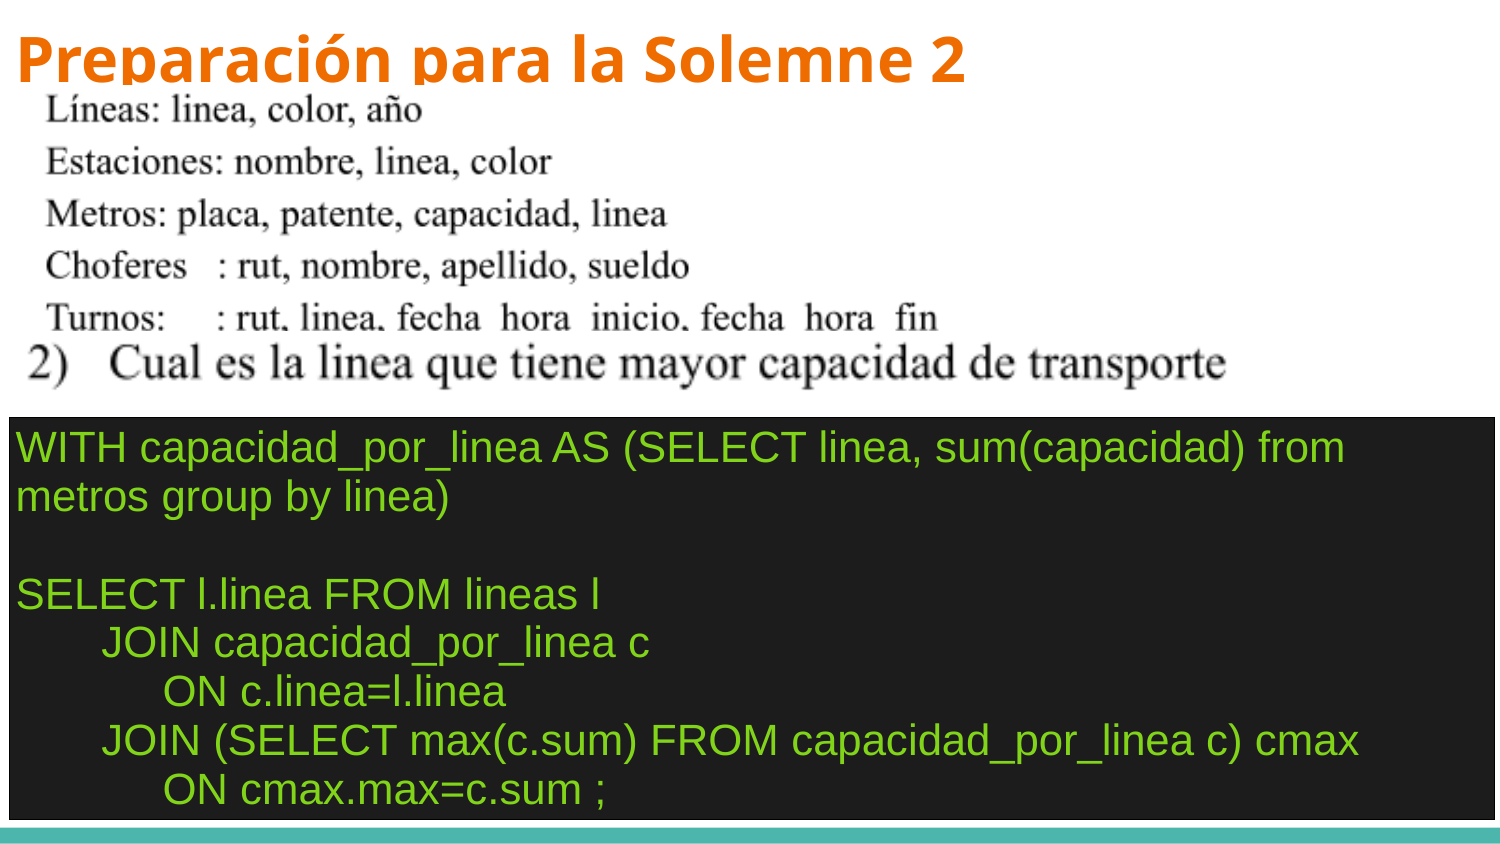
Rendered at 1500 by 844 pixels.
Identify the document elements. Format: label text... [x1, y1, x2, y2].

table_header WITH capacidad_por_linea AS (SELECT linea, sum(capacidad) from metros group by linea) SELECT l.linea FROM lineas l JOIN capacidad_por_linea c ON c.linea=l.linea JOIN (SELECT max(c.sum) FROM capacidad_por_linea c) cmax ON cmax.max=c.sum ; [10, 418, 1494, 819]
title Preparación para la Solemne 2 [0, 0, 1398, 116]
picture [10, 85, 1264, 402]
